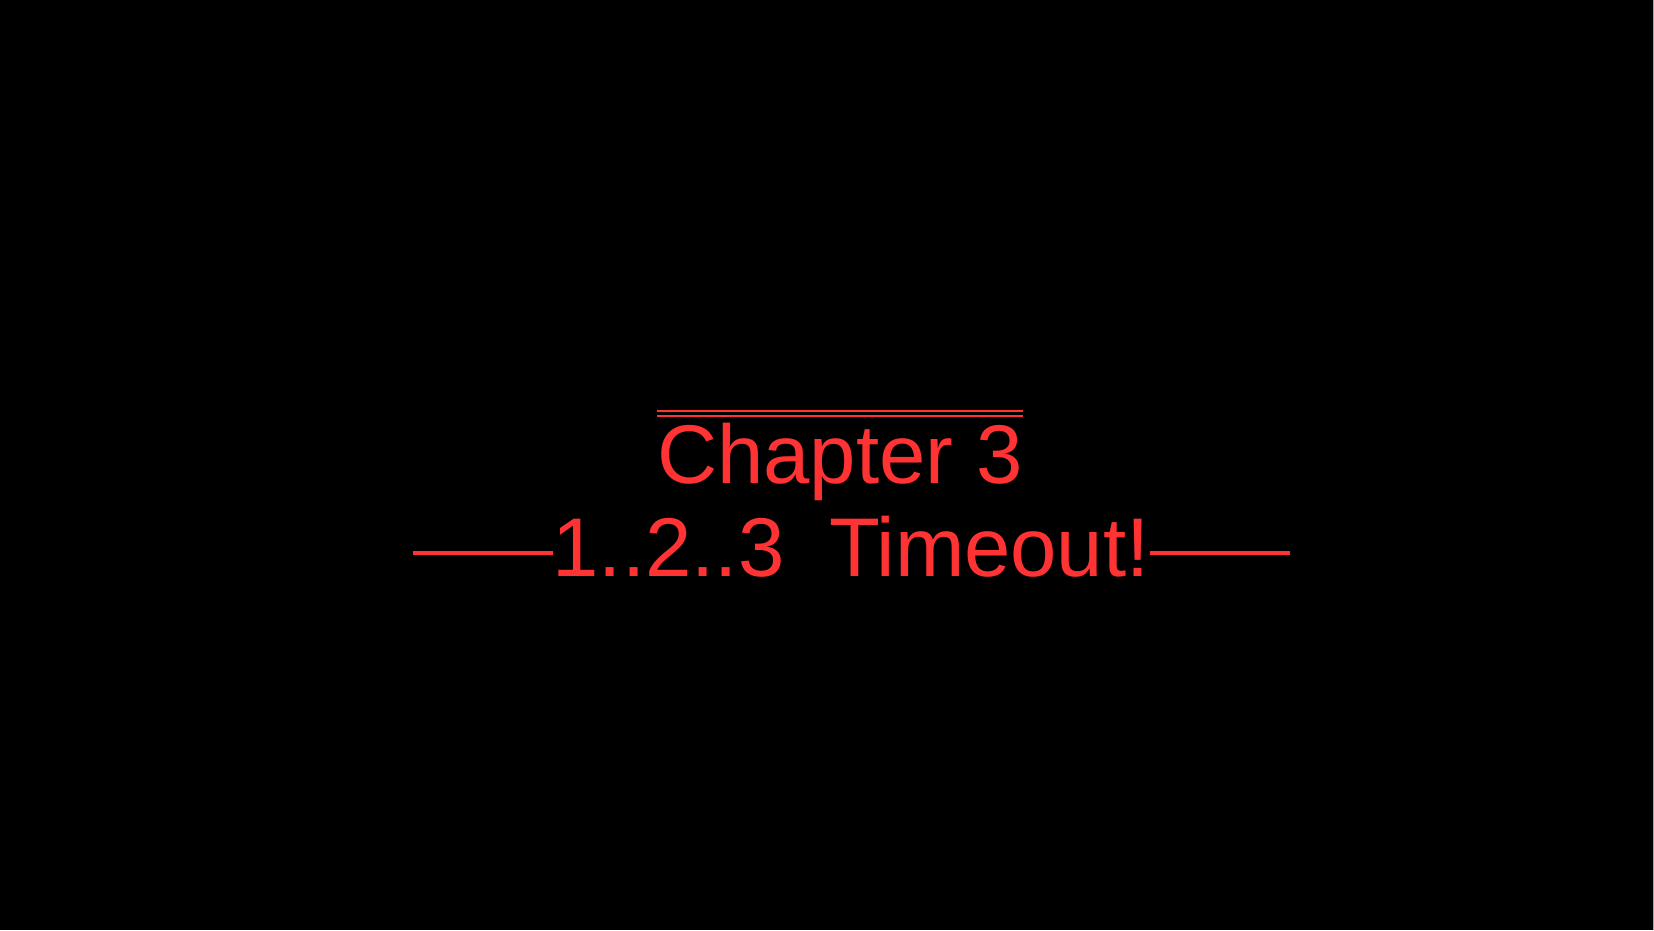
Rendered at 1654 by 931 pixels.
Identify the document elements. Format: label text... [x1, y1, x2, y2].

text_box Chapter 3 1..2..3 Timeout! [165, 401, 1516, 777]
